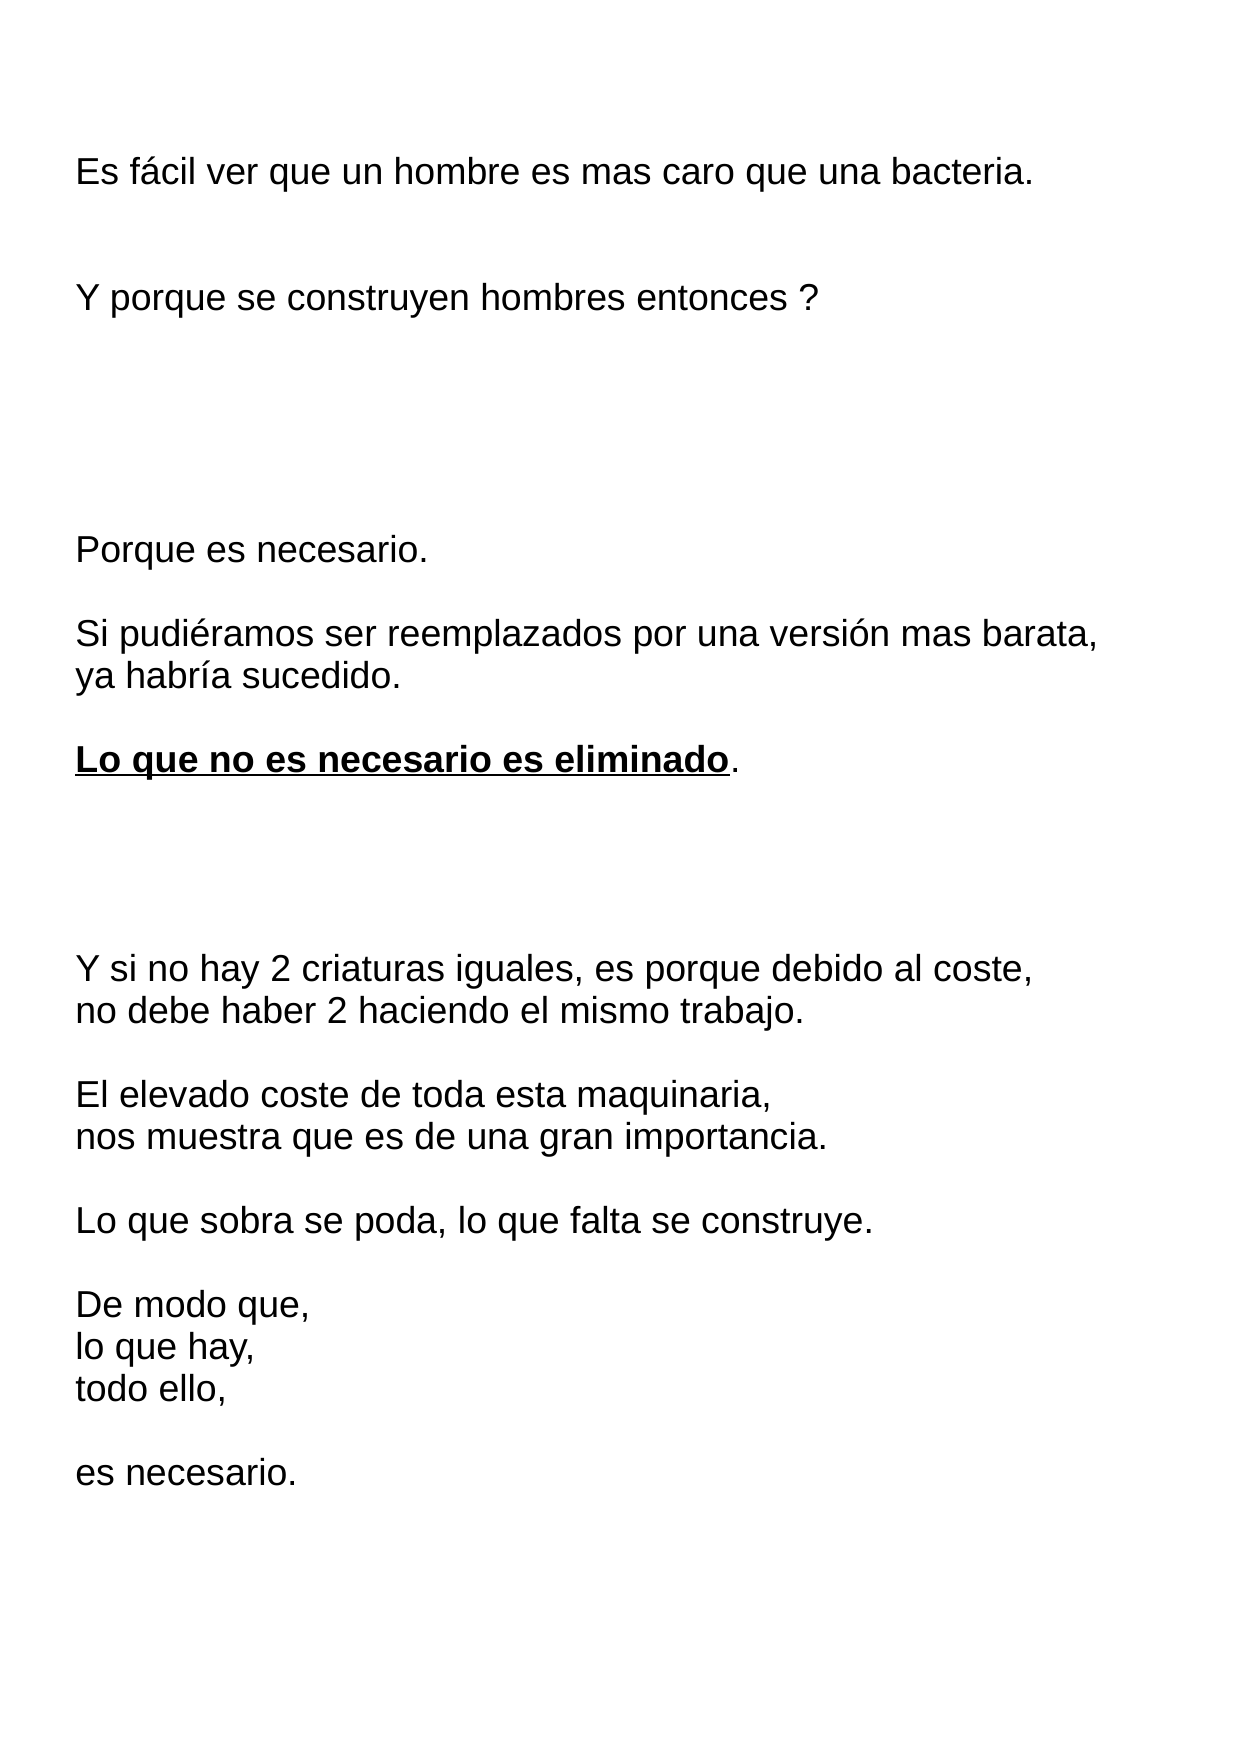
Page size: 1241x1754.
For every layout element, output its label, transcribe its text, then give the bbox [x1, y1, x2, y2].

text_box Es fácil ver que un hombre es mas caro que una bacteria. Y porque se construyen hombres entonces ? Porque es necesario. Si pudiéramos ser reemplazados por una versión mas barata, ya habría sucedido. Lo que no es necesario es eliminado. Y si no hay 2 criaturas iguales, es porque debido al coste, no debe haber 2 haciendo el mismo trabajo. El elevado coste de toda esta maquinaria, nos muestra que es de una gran importancia. Lo que sobra se poda, lo que falta se construye. De modo que, lo que hay, todo ello, es necesario. [60, 58, 1182, 1524]
